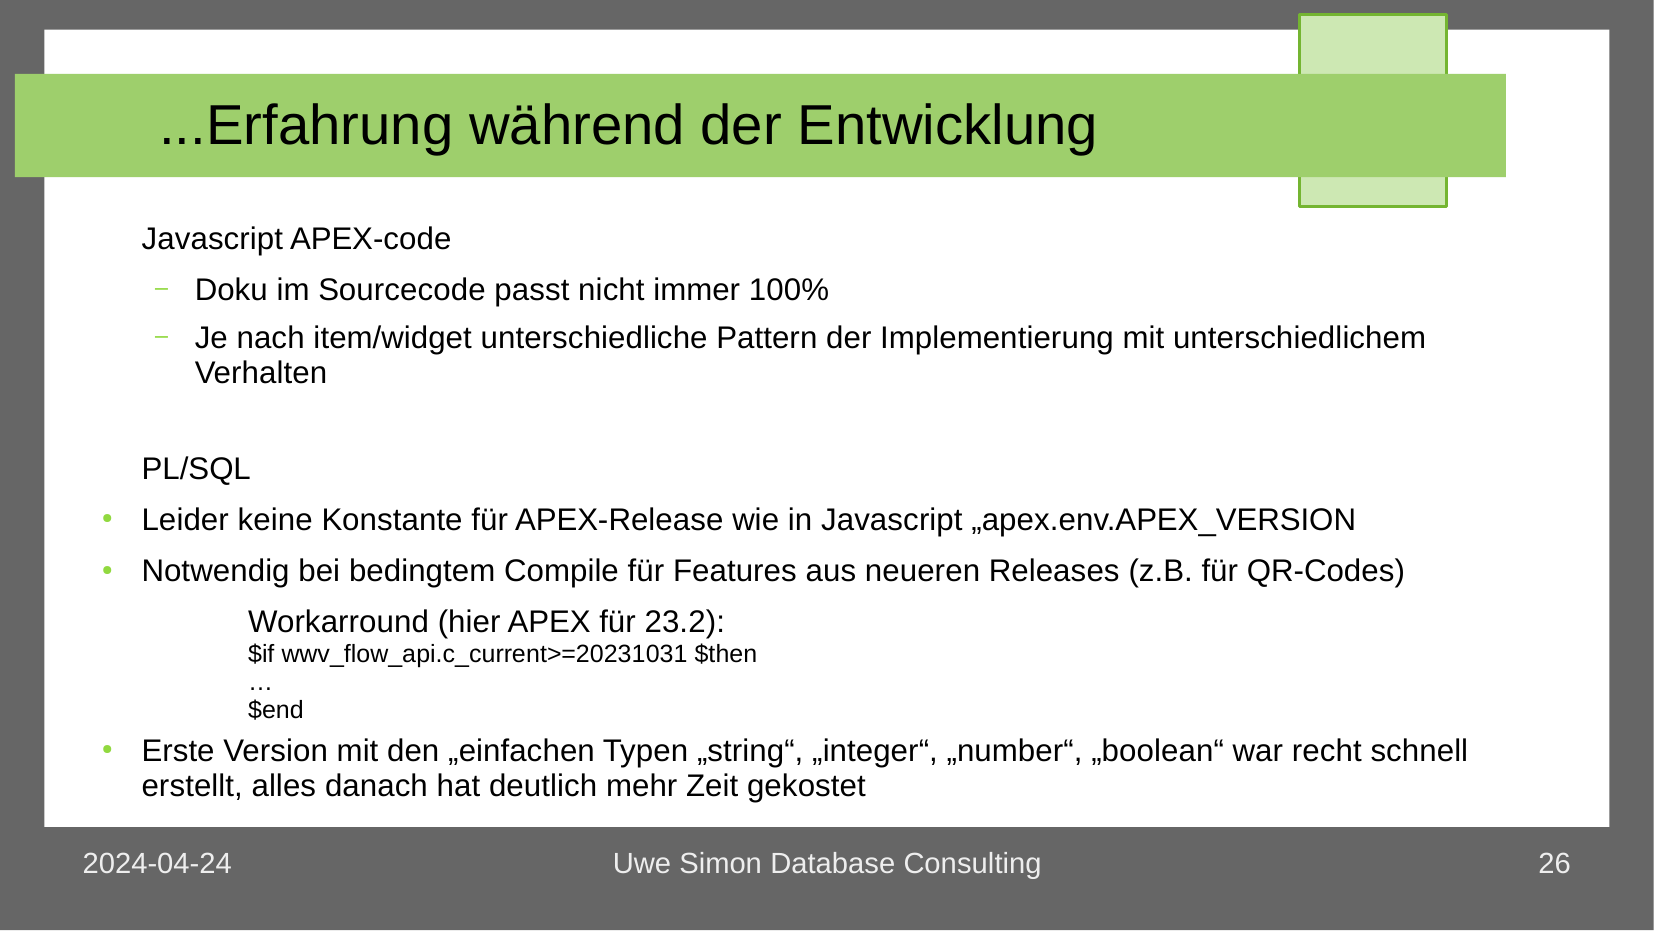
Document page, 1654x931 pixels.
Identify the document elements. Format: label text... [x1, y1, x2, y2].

list Javascript APEX-code Doku im Sourcecode passt nicht immer 100% Je nach item/widget unterschiedliche Pattern der Implementierung mit unterschiedlichem Verhalten PL/SQL Leider keine Konstante für APEX-Release wie in Javascript „apex.env.APEX_VERSION Notwendig bei bedingtem Compile für Features aus neueren Releases (z.B. für QR-Codes) Workarround (hier APEX für 23.2): $if wwv_flow_api.c_current>=20231031 $then … $end Erste Version mit den „einfachen Typen „string“, „integer“, „number“, „boolean“ war recht schnell erstellt, alles danach hat deutlich mehr Zeit gekostet [88, 221, 1565, 813]
title ...Erfahrung während der Entwicklung [88, 73, 1506, 178]
